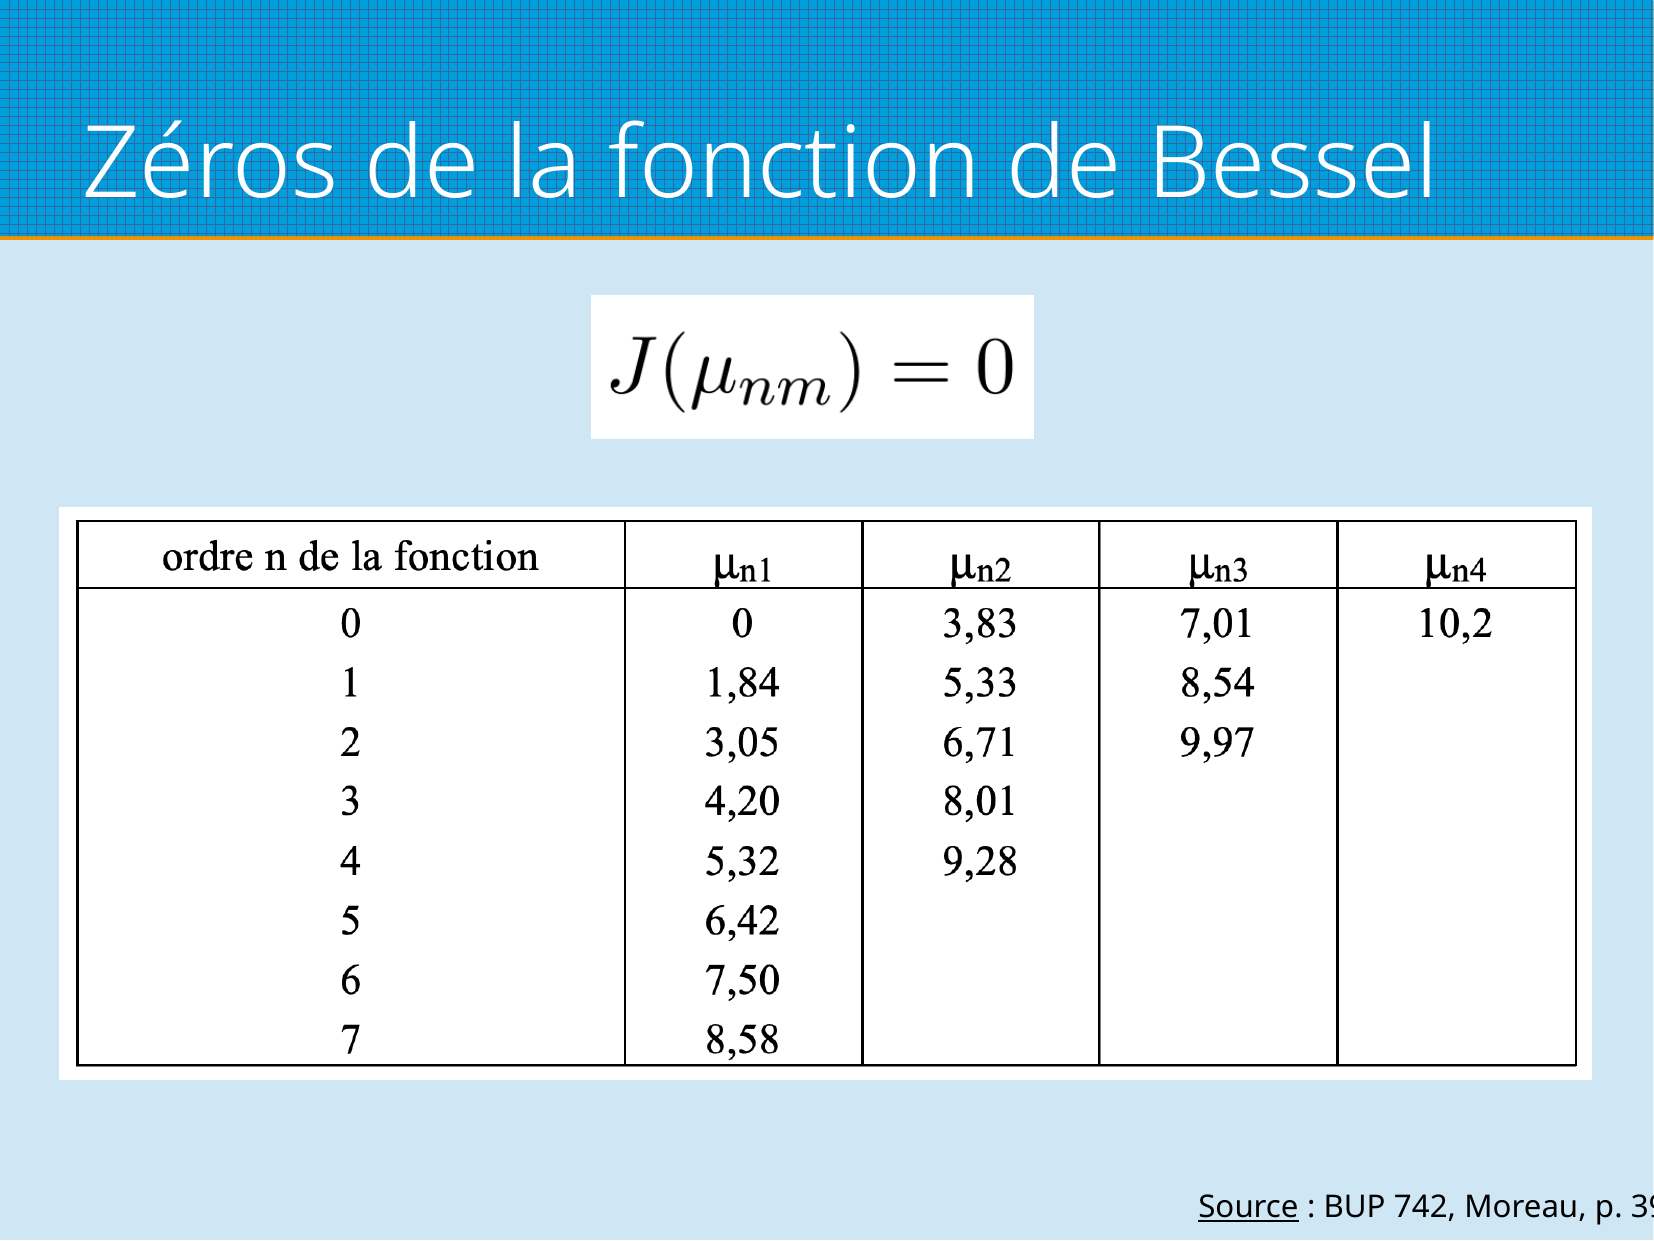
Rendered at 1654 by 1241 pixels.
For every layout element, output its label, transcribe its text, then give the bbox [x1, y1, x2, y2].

picture [591, 295, 1034, 439]
text_box Source : BUP 742, Moreau, p. 392 [1192, 1179, 1628, 1232]
picture [59, 507, 1592, 1080]
title Zéros de la fonction de Bessel [82, 19, 1571, 227]
